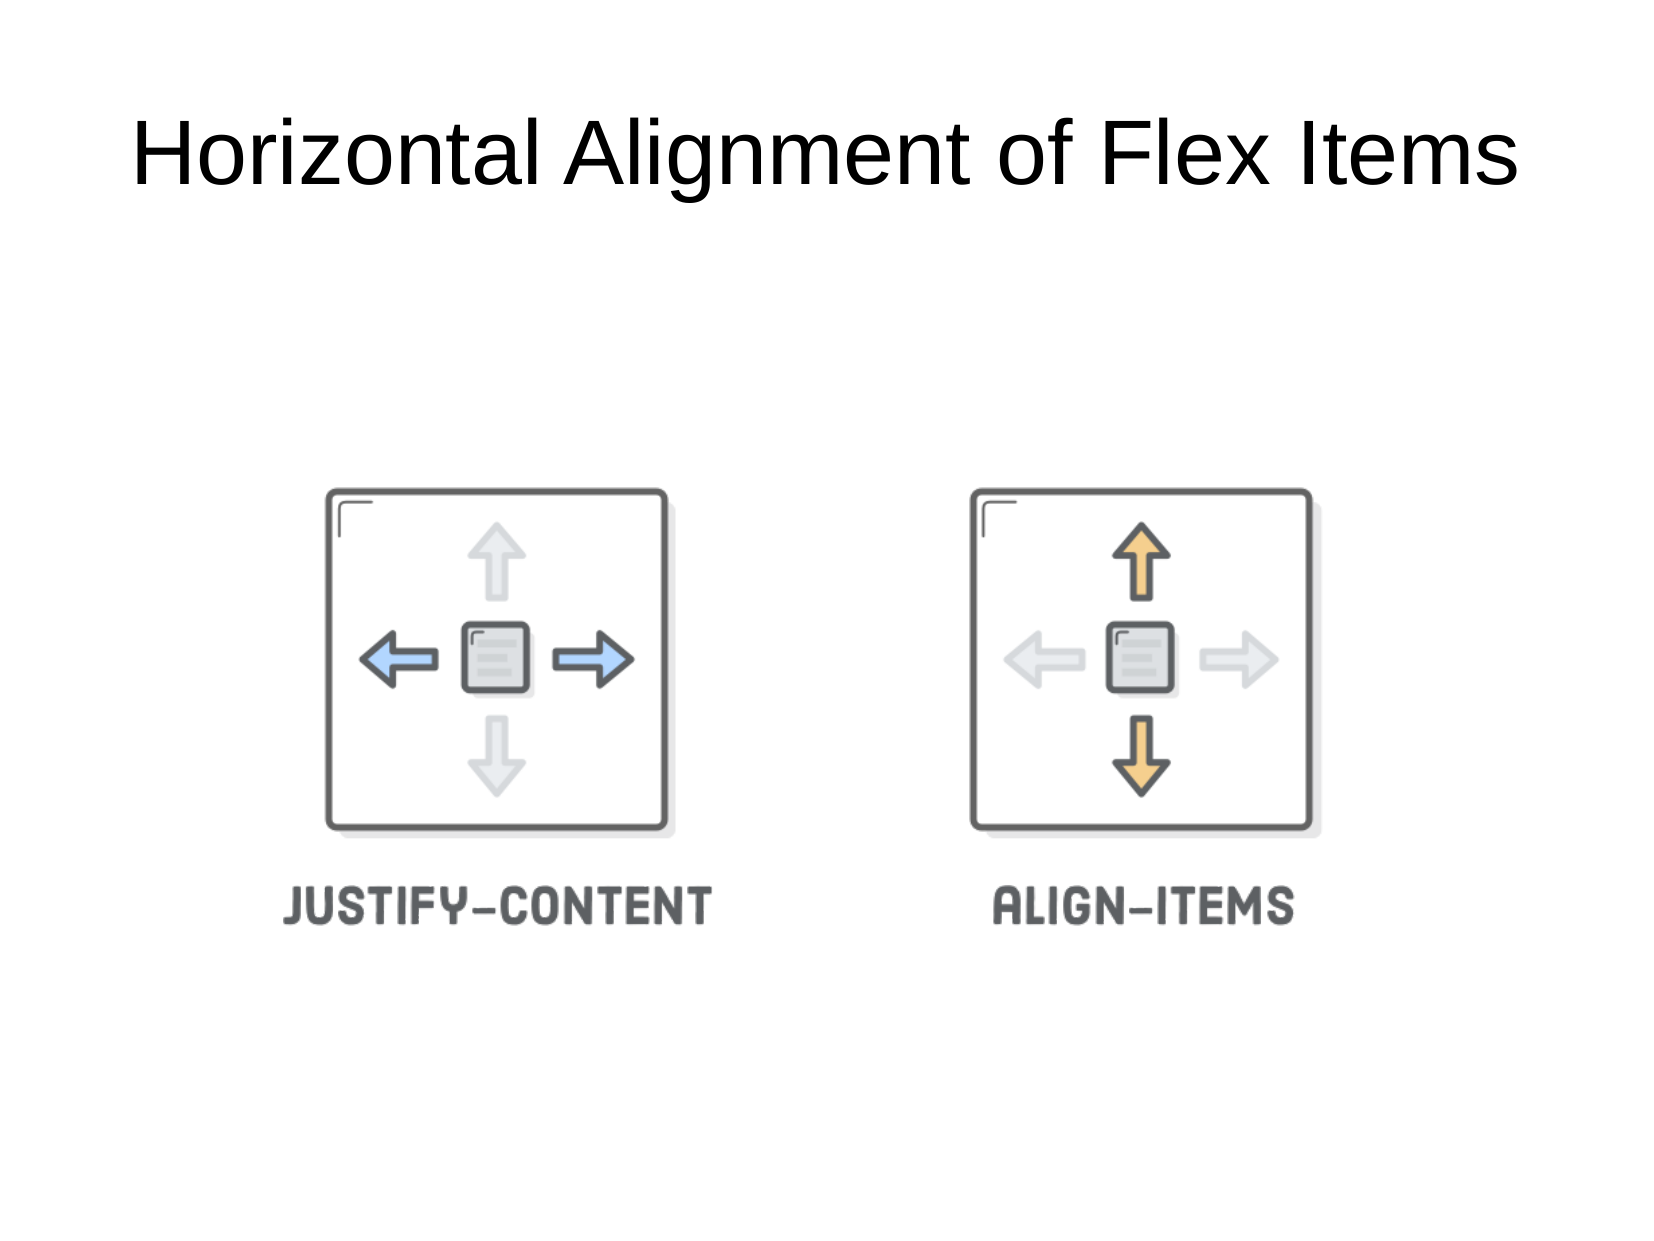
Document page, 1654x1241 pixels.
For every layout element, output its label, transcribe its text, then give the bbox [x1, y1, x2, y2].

picture [235, 430, 1398, 978]
title Horizontal Alignment of Flex Items [82, 49, 1571, 257]
